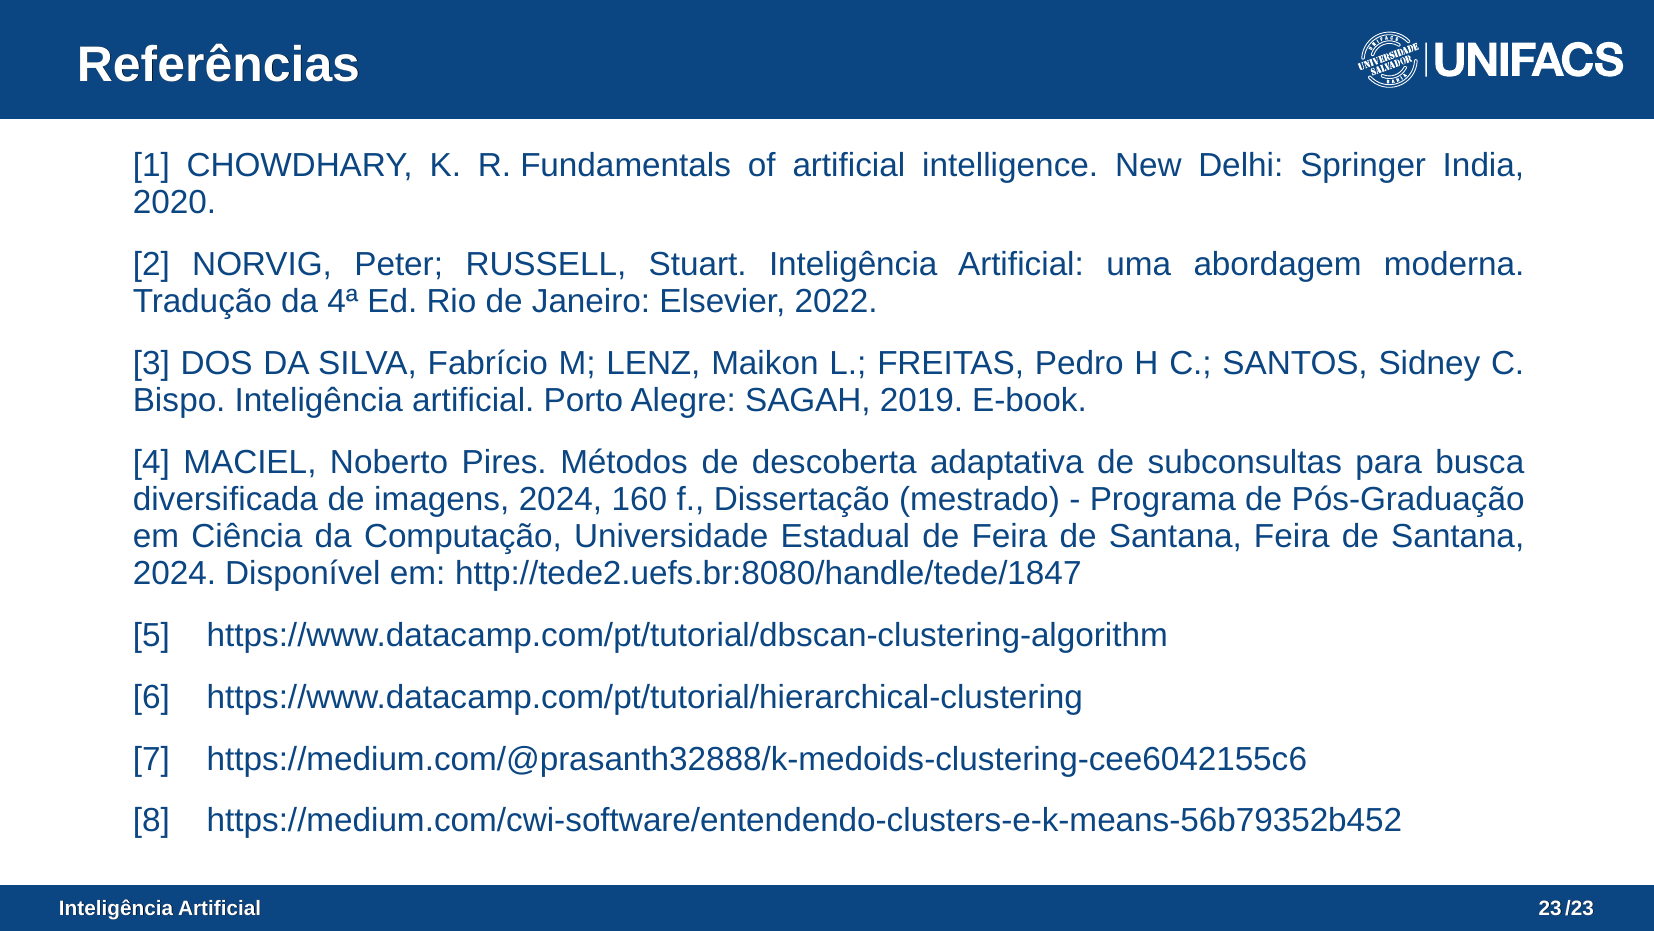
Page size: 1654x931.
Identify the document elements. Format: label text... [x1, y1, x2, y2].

text_box [1] CHOWDHARY, K. R. Fundamentals of artificial intelligence. New Delhi: Springer India, 2020. [2] NORVIG, Peter; RUSSELL, Stuart. Inteligência Artificial: uma abordagem moderna. Tradução da 4ª Ed. Rio de Janeiro: Elsevier, 2022. [3] DOS DA SILVA, Fabrício M; LENZ, Maikon L.; FREITAS, Pedro H C.; SANTOS, Sidney C. Bispo. Inteligência artiﬁcial. Porto Alegre: SAGAH, 2019. E-book. [4] MACIEL, Noberto Pires. Métodos de descoberta adaptativa de subconsultas para busca diversificada de imagens, 2024, 160 f., Dissertação (mestrado) - Programa de Pós-Graduação em Ciência da Computação, Universidade Estadual de Feira de Santana, Feira de Santana, 2024. Disponível em: http://tede2.uefs.br:8080/handle/tede/1847 [5] https://www.datacamp.com/pt/tutorial/dbscan-clustering-algorithm [6] https://www.datacamp.com/pt/tutorial/hierarchical-clustering [7] https://medium.com/@prasanth32888/k-medoids-clustering-cee6042155c6 [8] https://medium.com/cwi-software/entendendo-clusters-e-k-means-56b79352b452 [118, 139, 1542, 904]
text_box Referências [76, 35, 904, 92]
